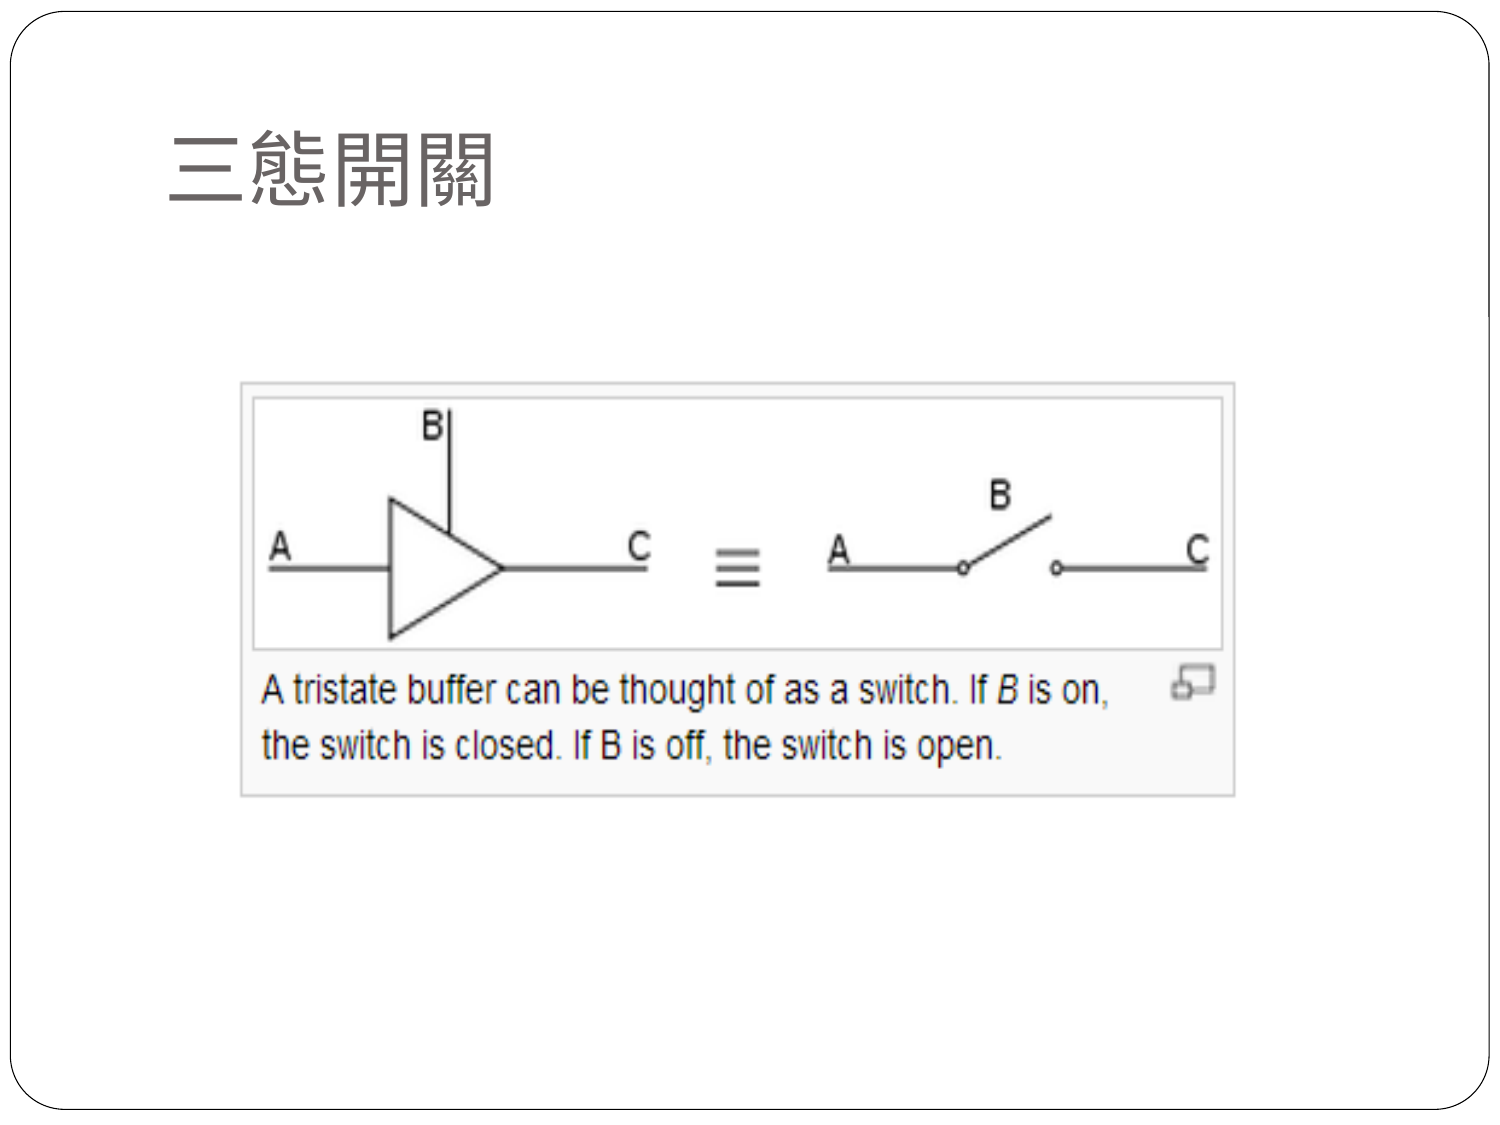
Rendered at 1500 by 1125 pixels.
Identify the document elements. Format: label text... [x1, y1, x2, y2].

title 三態開關 [150, 9, 1426, 233]
picture [236, 371, 1241, 804]
